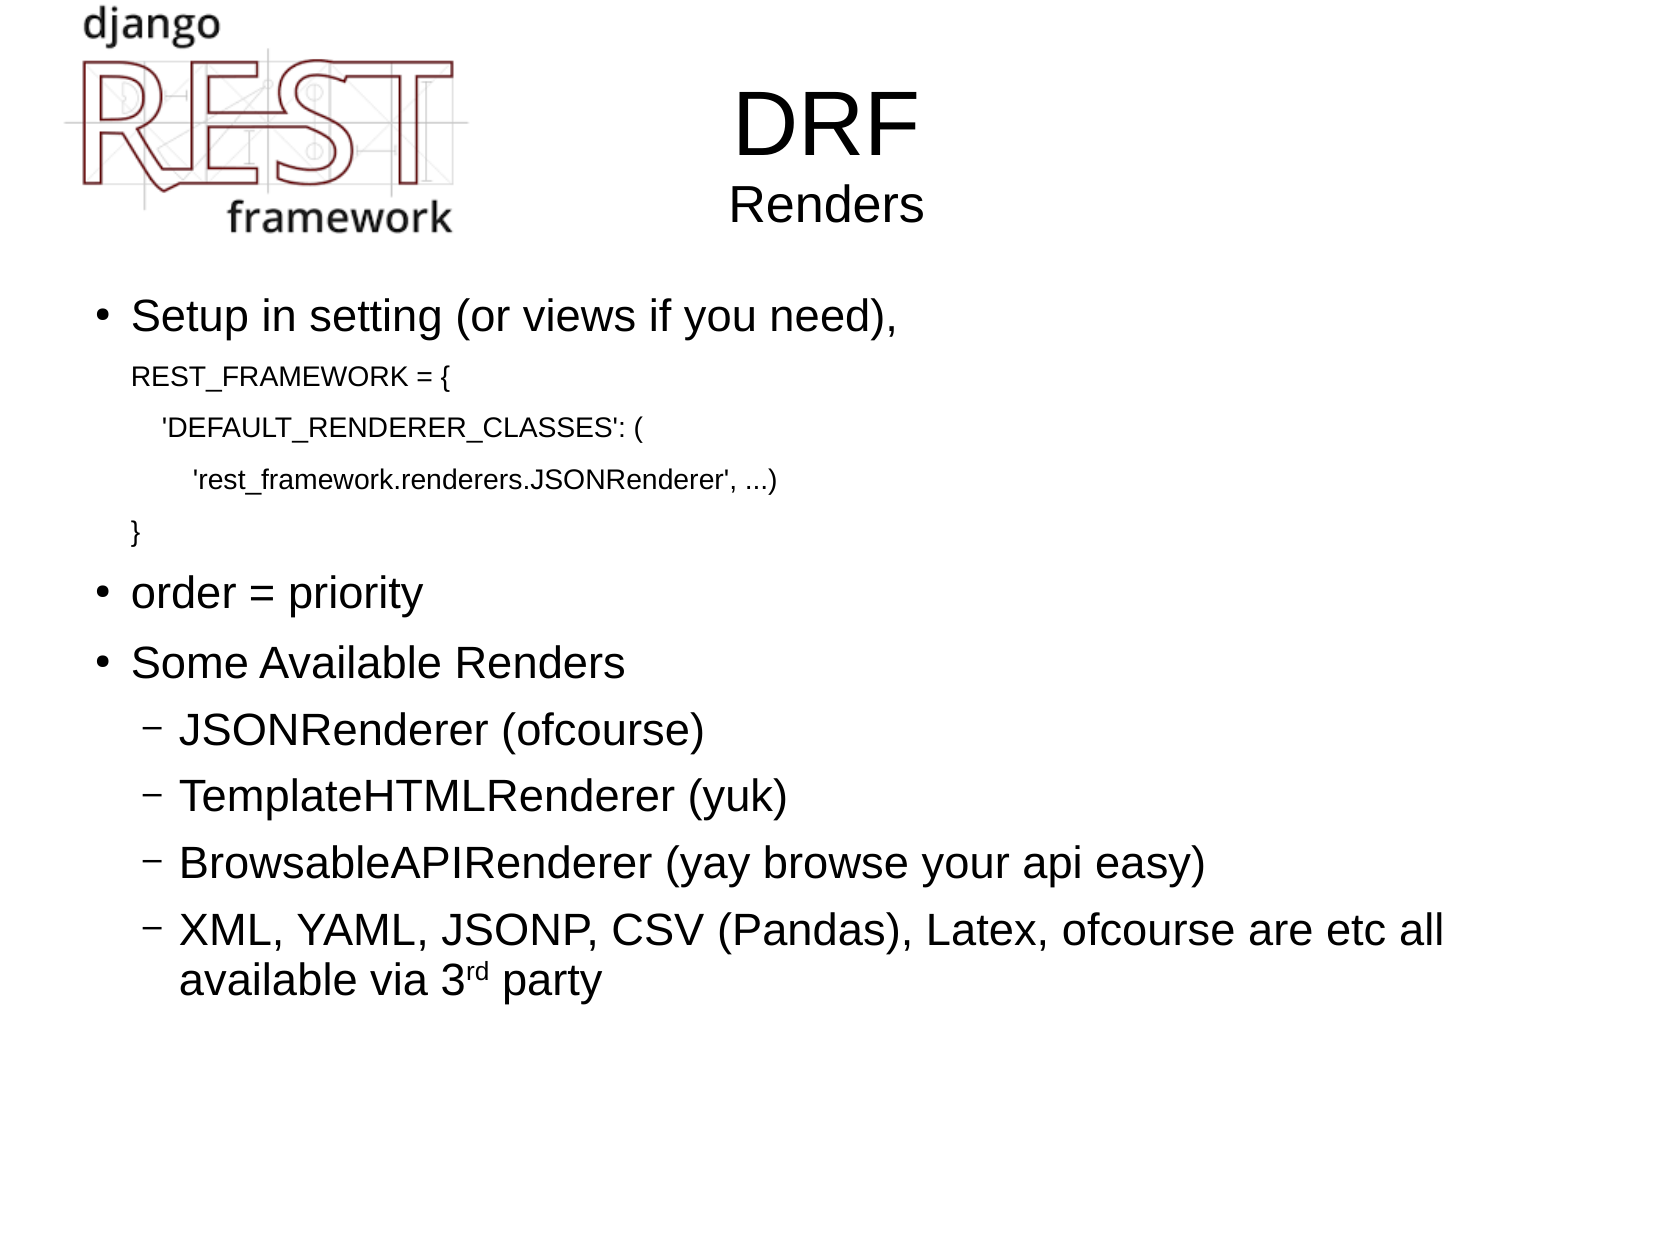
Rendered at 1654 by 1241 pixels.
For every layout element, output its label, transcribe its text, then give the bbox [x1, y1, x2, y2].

list Setup in setting (or views if you need), REST_FRAMEWORK = { 'DEFAULT_RENDERER_CLASSES': ( 'rest_framework.renderers.JSONRenderer', ...) } order = priority Some Available Renders JSONRenderer (ofcourse) TemplateHTMLRenderer (yuk) BrowsableAPIRenderer (yay browse your api easy) XML, YAML, JSONP, CSV (Pandas), Latex, ofcourse are etc all available via 3rd party [82, 290, 1571, 1010]
picture [3, 3, 532, 237]
title DRF Renders [82, 49, 1571, 257]
